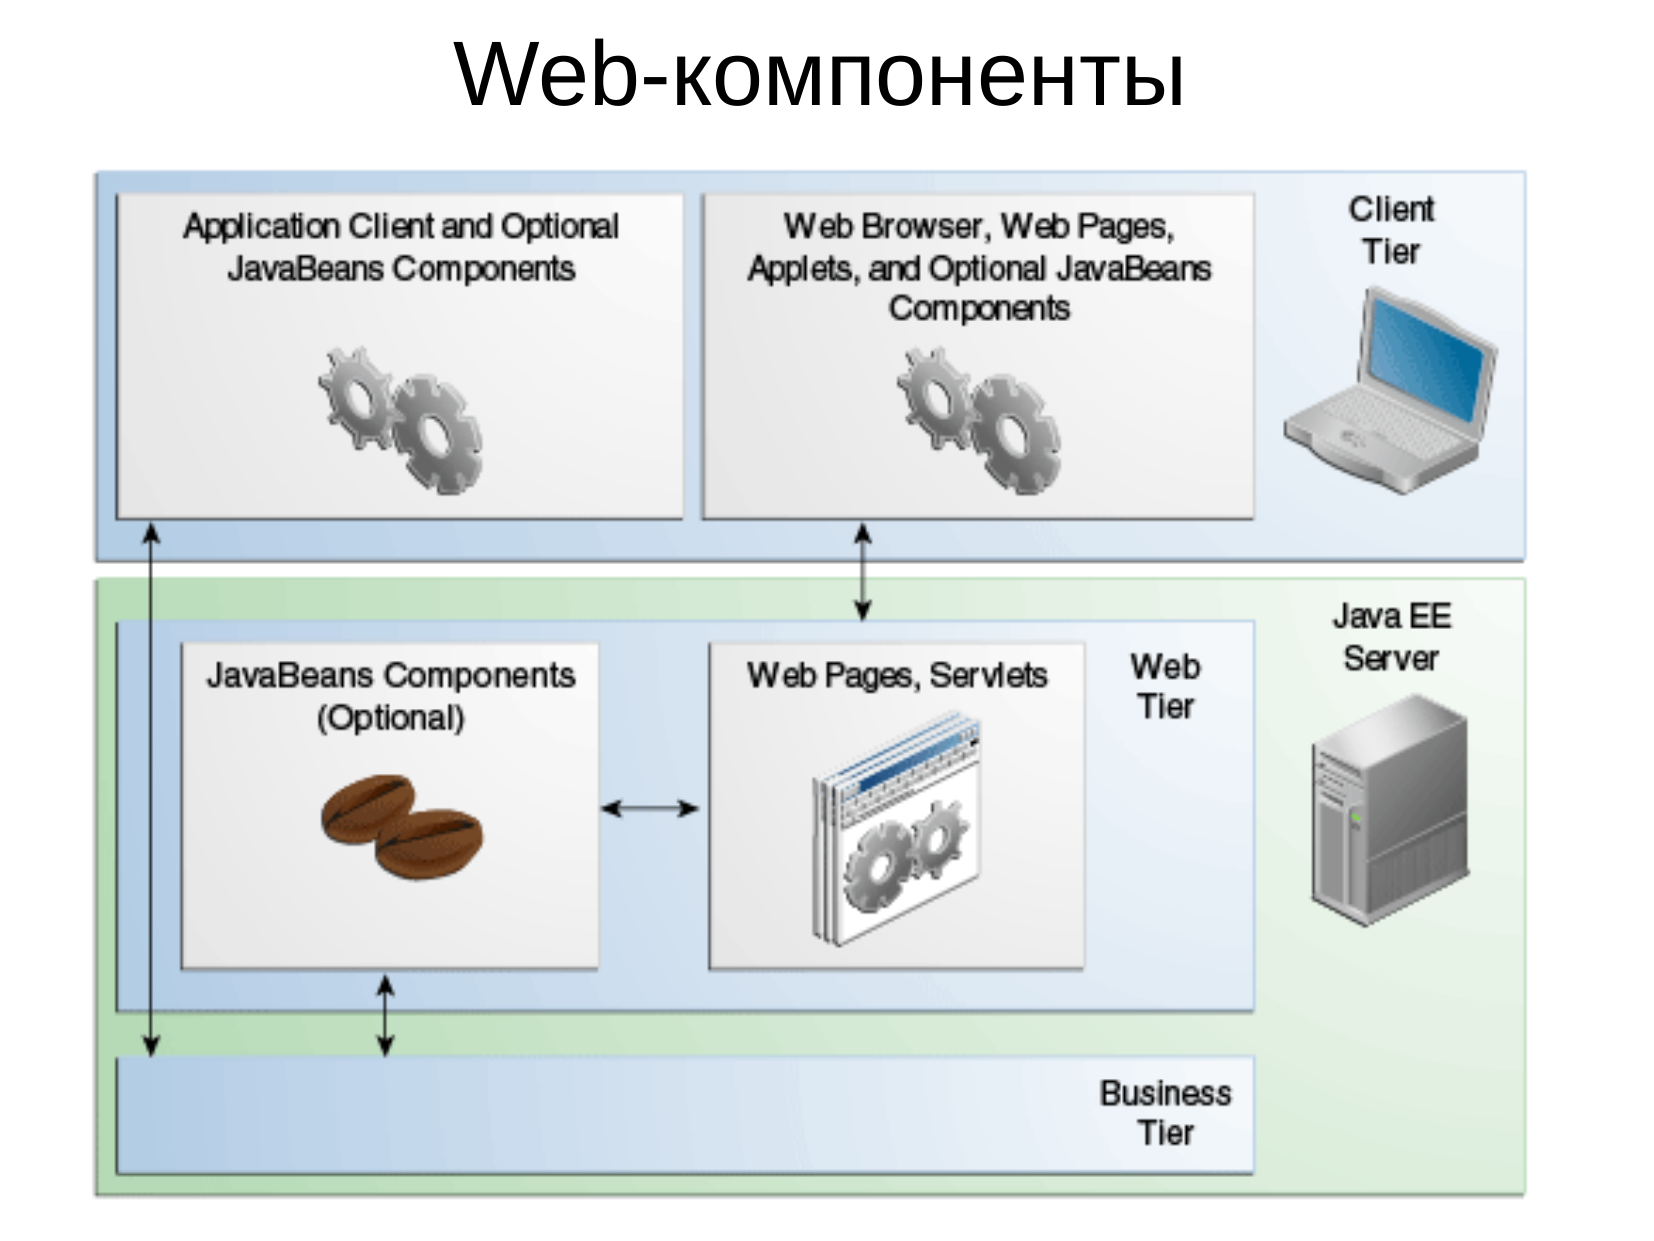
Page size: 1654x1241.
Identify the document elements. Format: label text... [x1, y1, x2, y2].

title Web-компоненты [76, 0, 1565, 178]
picture [88, 160, 1536, 1208]
